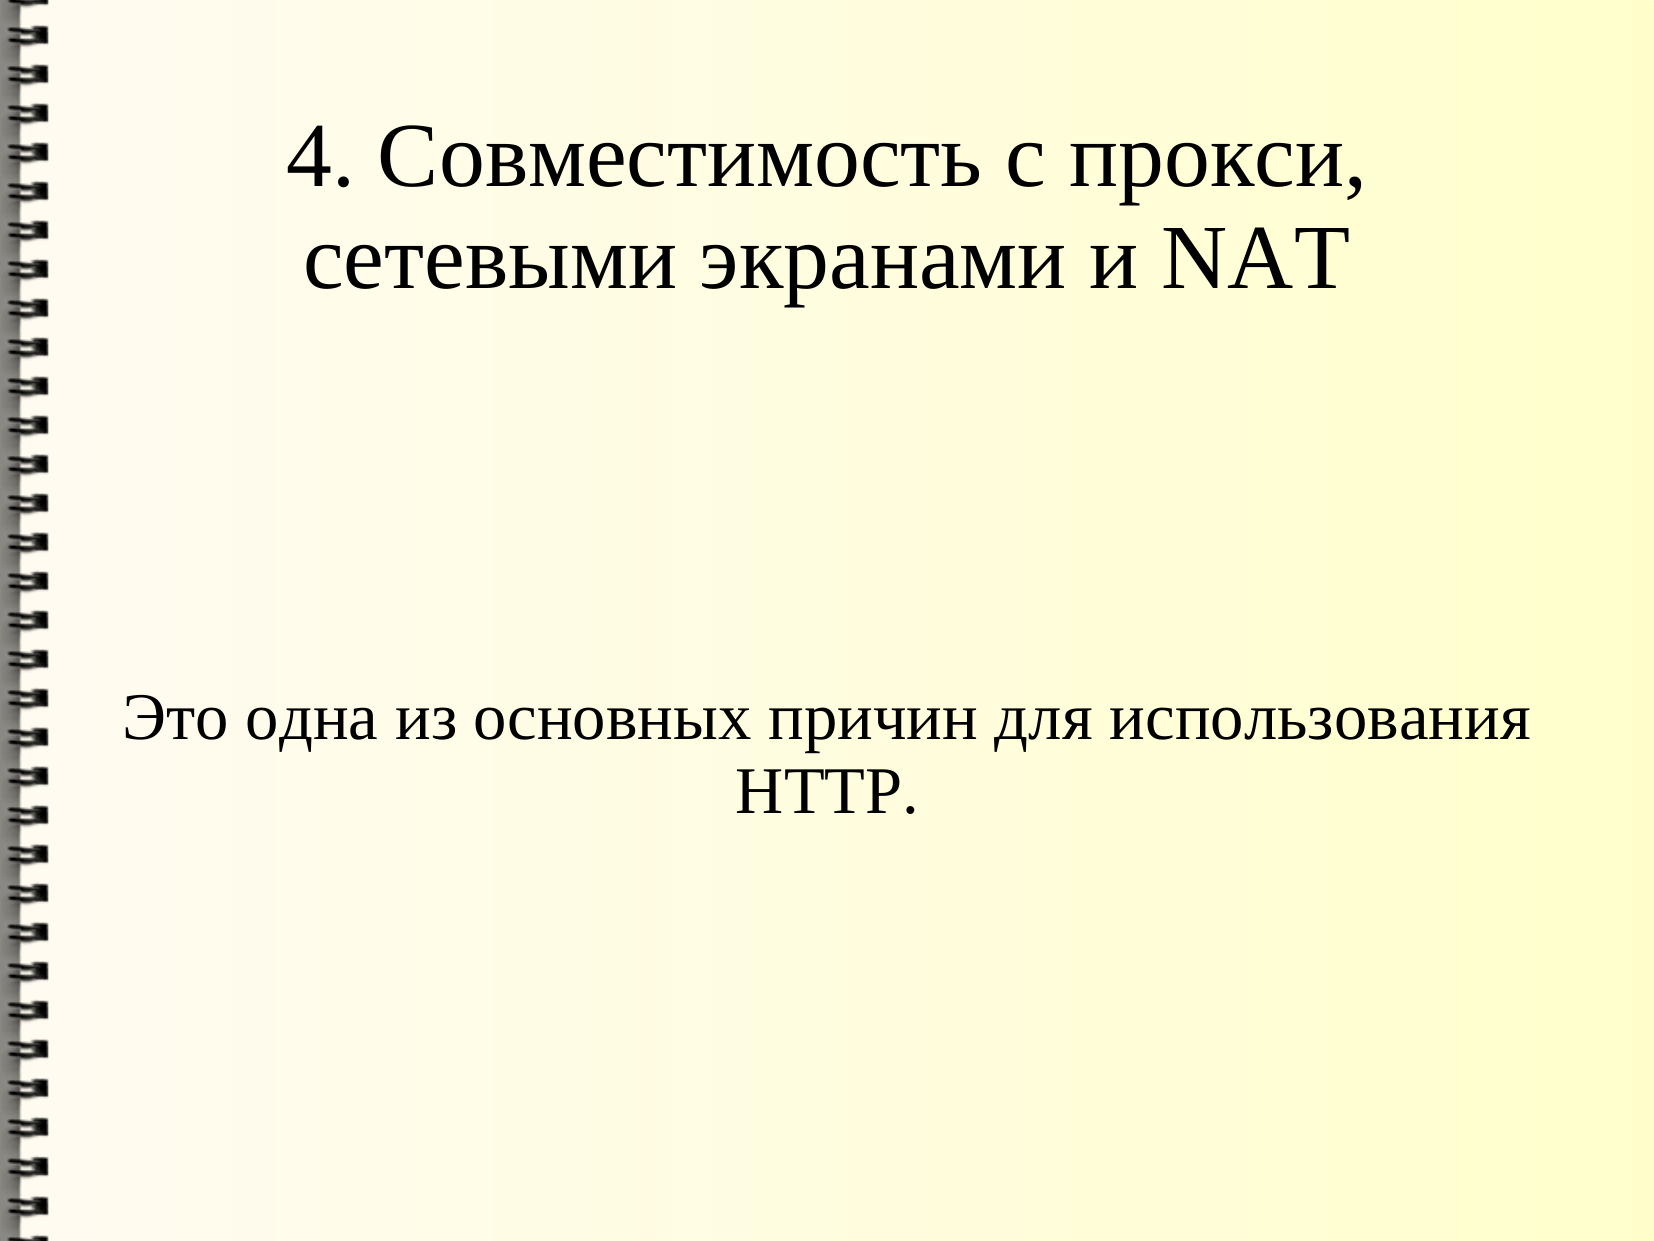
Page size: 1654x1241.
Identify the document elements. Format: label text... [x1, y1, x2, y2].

title 4. Совместимость с прокси, сетевыми экранами и NAT [121, 102, 1534, 311]
picture [0, 0, 1654, 1241]
subtitle Это одна из основных причин для использования HTTP. [121, 344, 1534, 1164]
